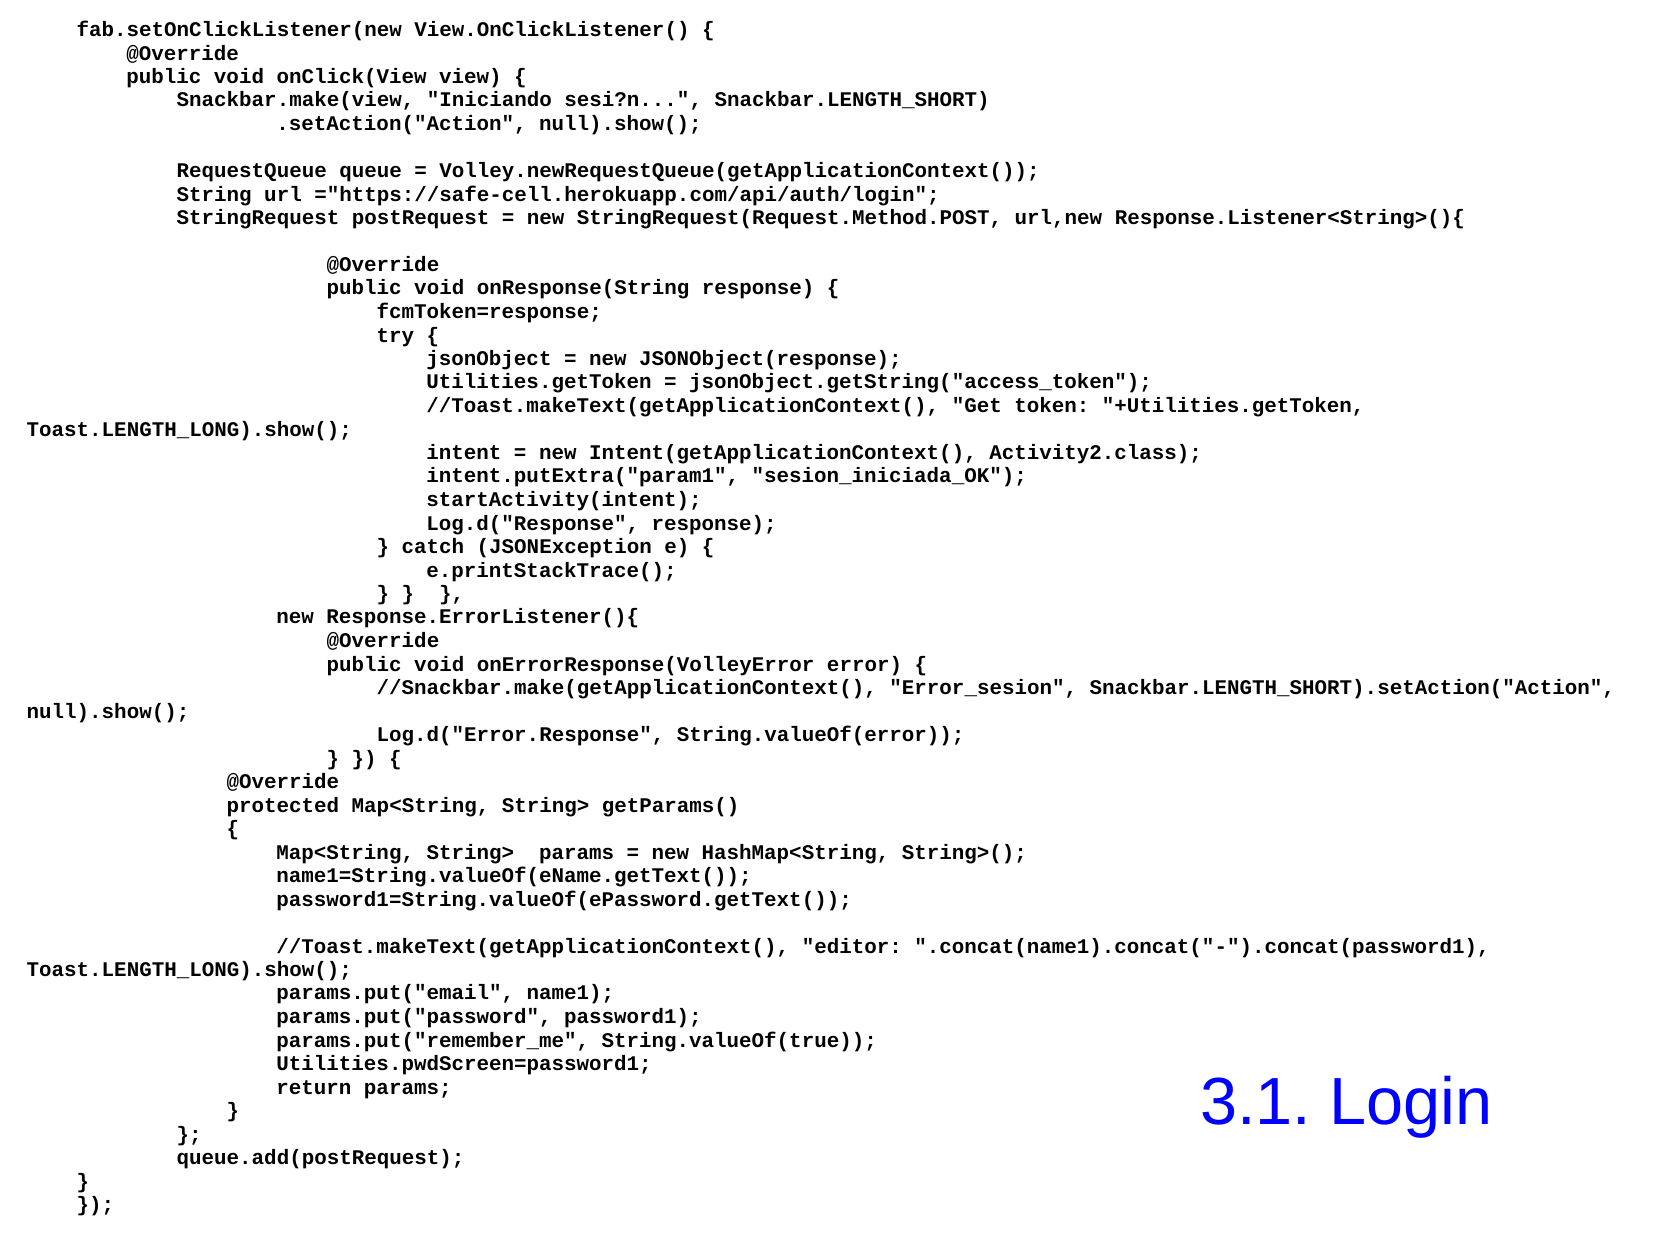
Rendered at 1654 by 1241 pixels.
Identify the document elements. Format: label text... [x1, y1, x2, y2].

text_box fab.setOnClickListener(new View.OnClickListener() { @Override public void onClick(View view) { Snackbar.make(view, "Iniciando sesi?n...", Snackbar.LENGTH_SHORT) .setAction("Action", null).show(); RequestQueue queue = Volley.newRequestQueue(getApplicationContext()); String url ="https://safe-cell.herokuapp.com/api/auth/login"; StringRequest postRequest = new StringRequest(Request.Method.POST, url,new Response.Listener<String>(){ @Override public void onResponse(String response) { fcmToken=response; try { jsonObject = new JSONObject(response); Utilities.getToken = jsonObject.getString("access_token"); //Toast.makeText(getApplicationContext(), "Get token: "+Utilities.getToken, Toast.LENGTH_LONG).show(); intent = new Intent(getApplicationContext(), Activity2.class); intent.putExtra("param1", "sesion_iniciada_OK"); startActivity(intent); Log.d("Response", response); } catch (JSONException e) { e.printStackTrace(); } } }, new Response.ErrorListener(){ @Override public void onErrorResponse(VolleyError error) { //Snackbar.make(getApplicationContext(), "Error_sesion", Snackbar.LENGTH_SHORT).setAction("Action", null).show(); Log.d("Error.Response", String.valueOf(error)); } }) { @Override protected Map<String, String> getParams() { Map<String, String> params = new HashMap<String, String>(); name1=String.valueOf(eName.getText()); password1=String.valueOf(ePassword.getText()); //Toast.makeText(getApplicationContext(), "editor: ".concat(name1).concat("-").concat(password1), Toast.LENGTH_LONG).show(); params.put("email", name1); params.put("password", password1); params.put("remember_me", String.valueOf(true)); Utilities.pwdScreen=password1; return params; } }; queue.add(postRequest); } }); [11, 11, 1654, 1226]
title 3.1. Login [1098, 1039, 1595, 1164]
